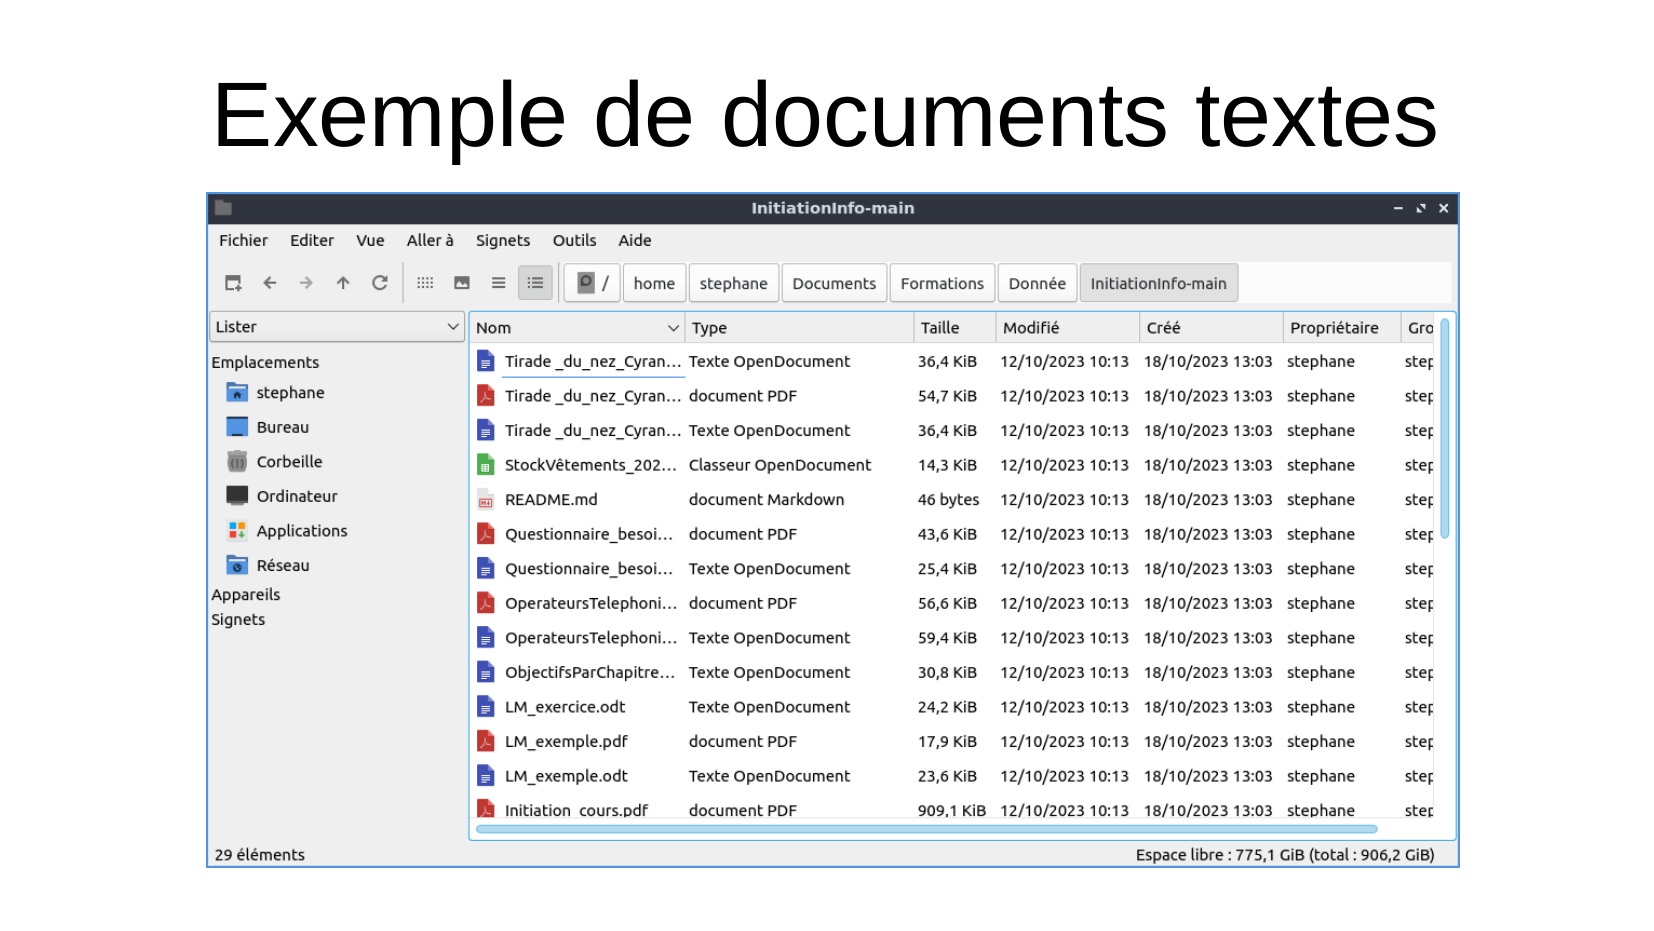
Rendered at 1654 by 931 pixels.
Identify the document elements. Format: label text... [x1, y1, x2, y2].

title Exemple de documents textes [82, 37, 1571, 193]
picture [206, 192, 1460, 868]
